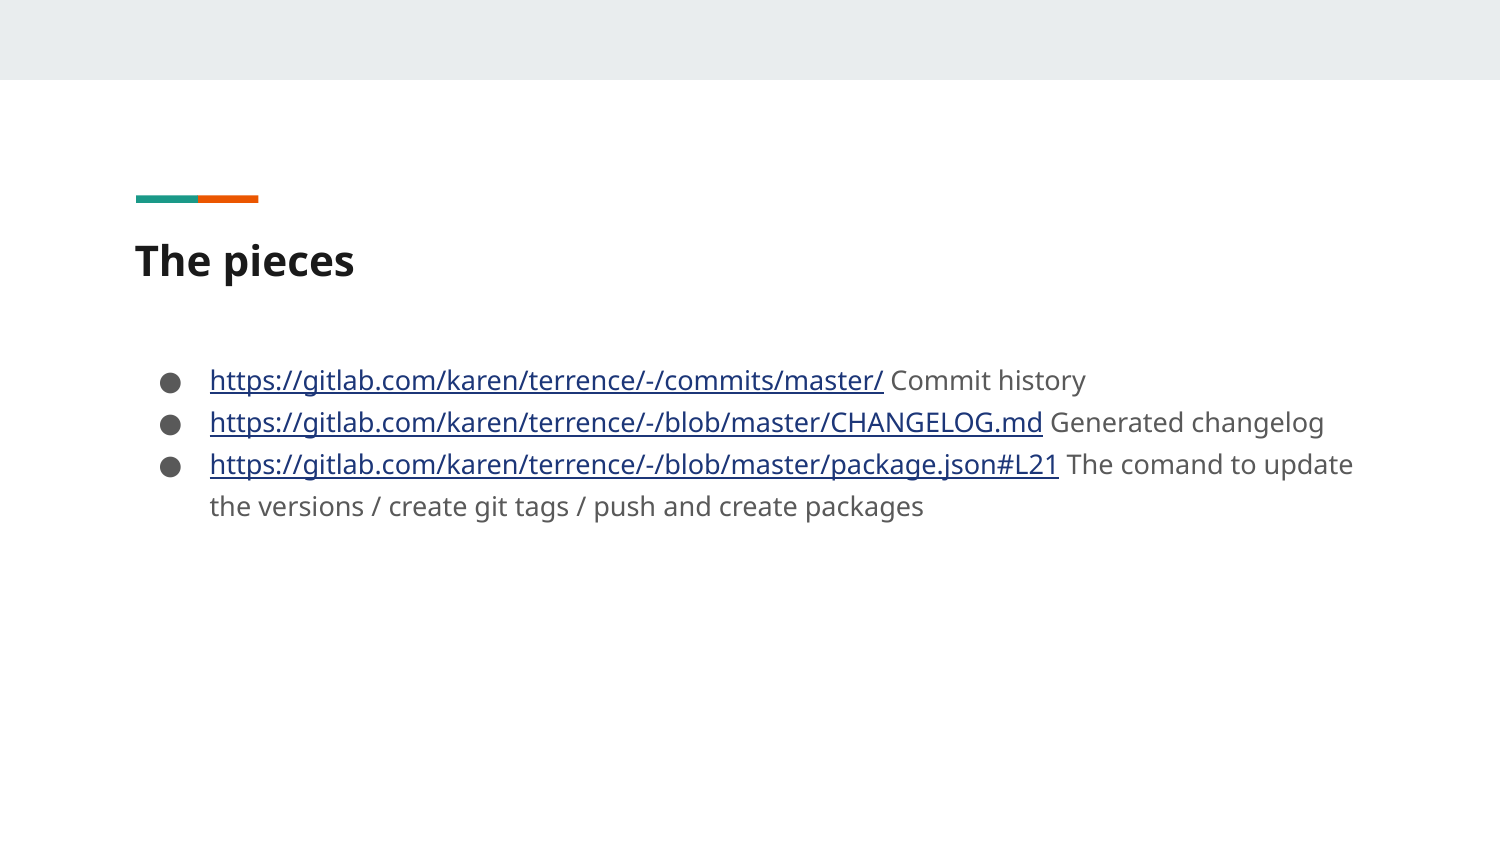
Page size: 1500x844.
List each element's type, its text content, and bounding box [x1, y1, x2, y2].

list https://gitlab.com/karen/terrence/-/commits/master/ Commit history https://gitlab.com/karen/terrence/-/blob/master/CHANGELOG.md Generated changelog https://gitlab.com/karen/terrence/-/blob/master/package.json#L21 The comand to update the versions / create git tags / push and create packages [119, 341, 1381, 712]
title The pieces [119, 216, 1381, 305]
